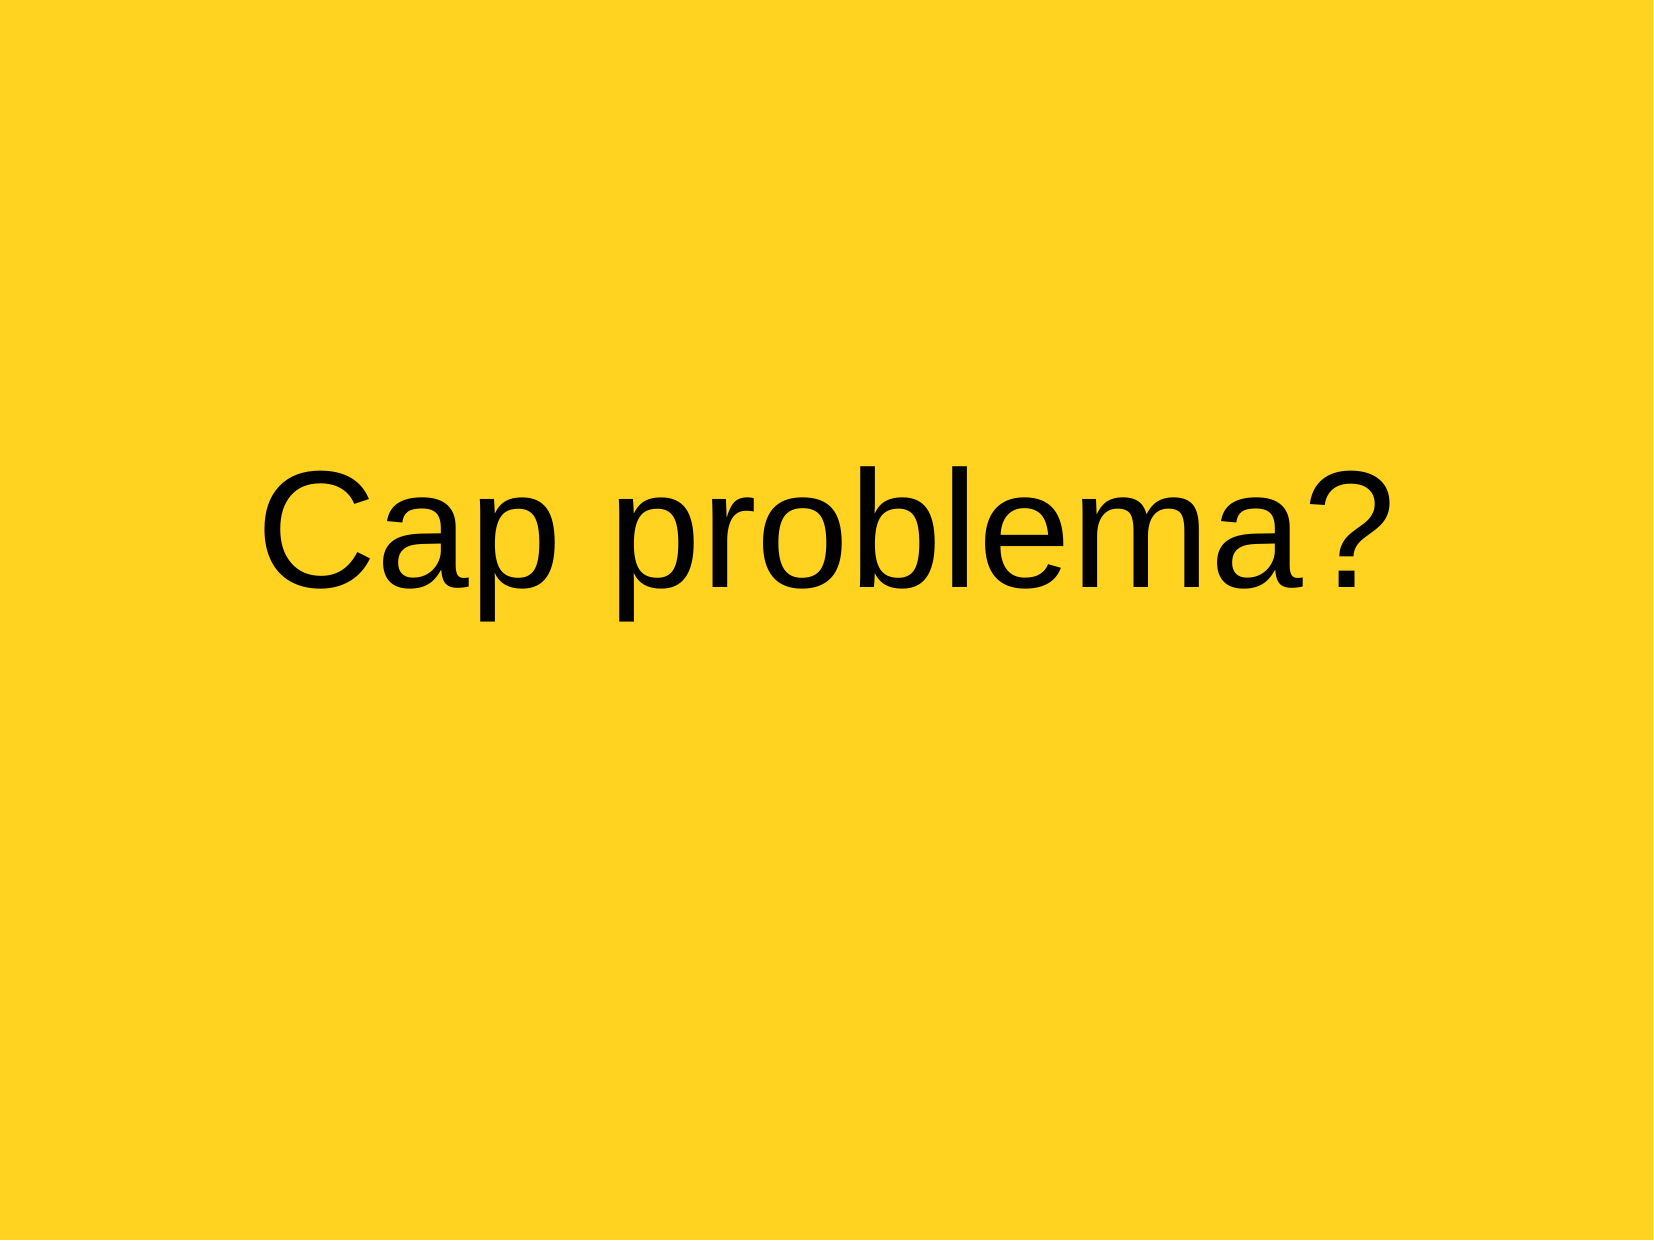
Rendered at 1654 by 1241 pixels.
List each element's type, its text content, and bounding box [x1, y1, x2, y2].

subtitle Cap problema? [82, 49, 1571, 1010]
